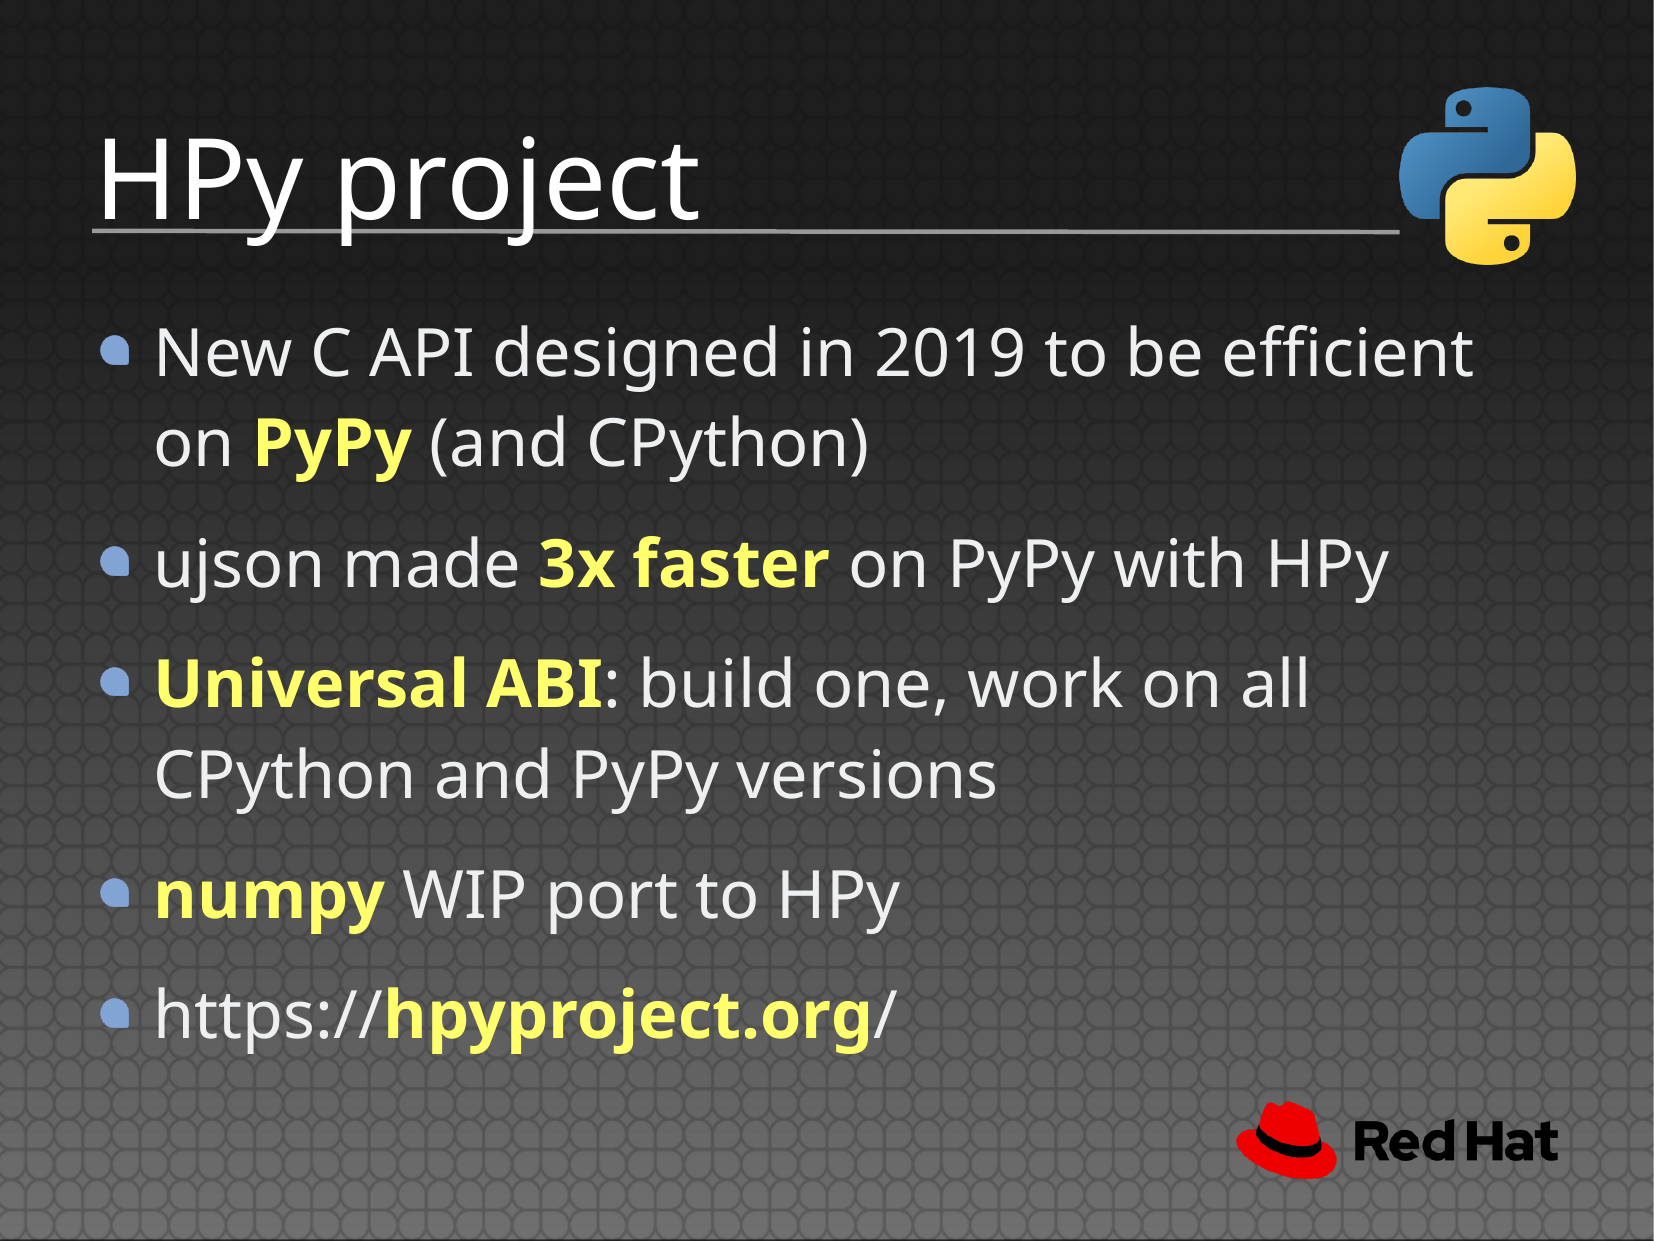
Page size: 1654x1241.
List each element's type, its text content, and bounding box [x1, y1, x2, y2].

list New C API designed in 2019 to be efficient on PyPy (and CPython) ujson made 3x faster on PyPy with HPy Universal ABI: build one, work on all CPython and PyPy versions numpy WIP port to HPy https://hpyproject.org/ [82, 304, 1571, 1045]
title HPy project [94, 100, 1426, 251]
picture [0, 0, 1654, 1241]
